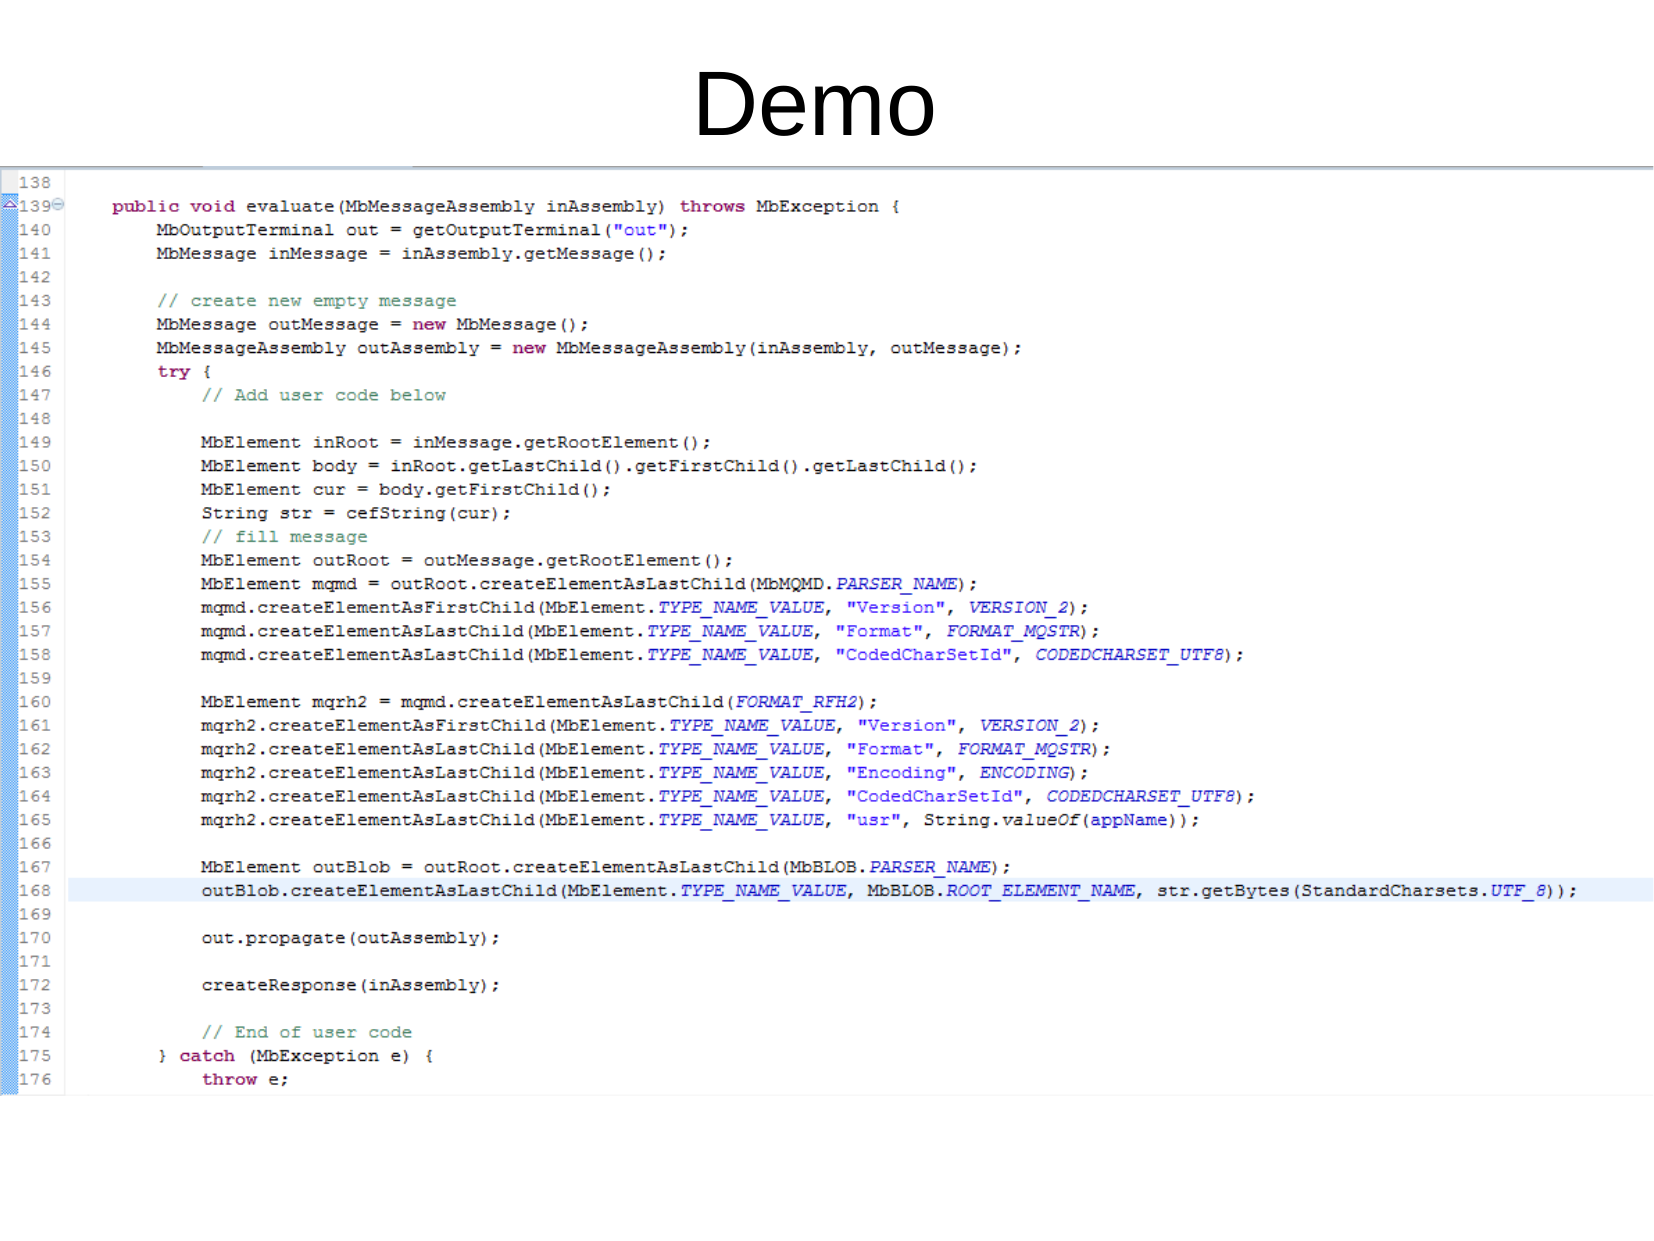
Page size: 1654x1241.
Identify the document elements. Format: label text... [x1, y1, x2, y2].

picture [0, 166, 1654, 1096]
title Demo [70, 0, 1560, 166]
